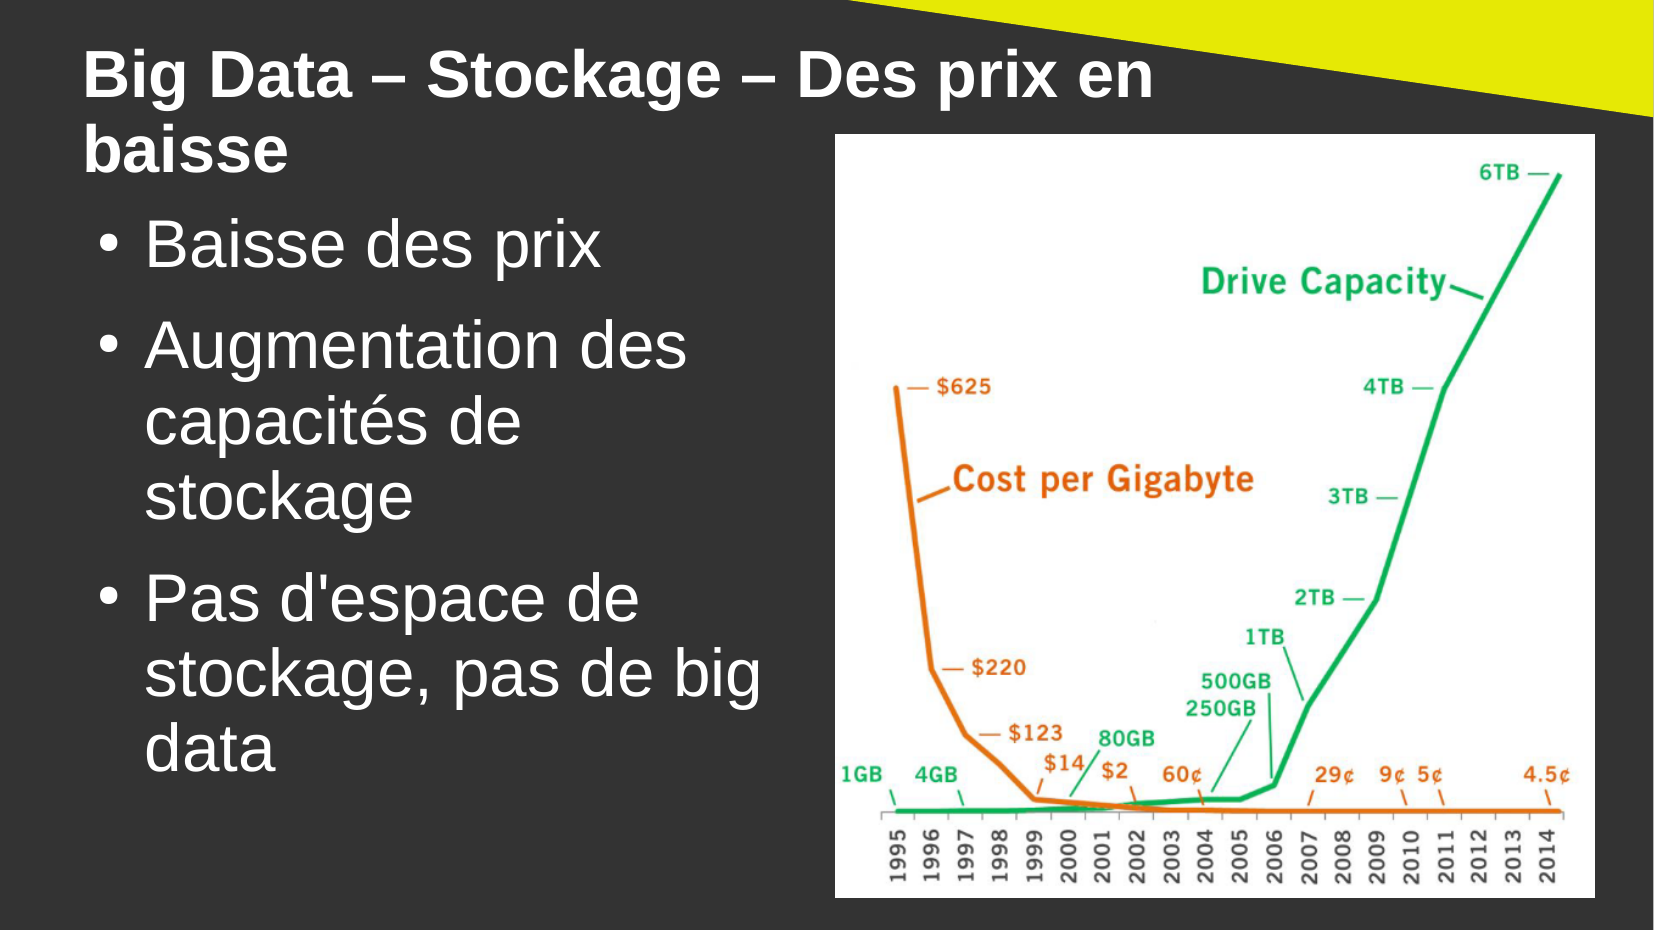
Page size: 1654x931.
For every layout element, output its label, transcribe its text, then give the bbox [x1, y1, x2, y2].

list Baisse des prix Augmentation des capacités de stockage Pas d'espace de stockage, pas de big data [80, 206, 780, 792]
text_box [847, 0, 1654, 118]
title Big Data – Stockage – Des prix en baisse [82, 37, 1241, 187]
picture [835, 134, 1595, 898]
